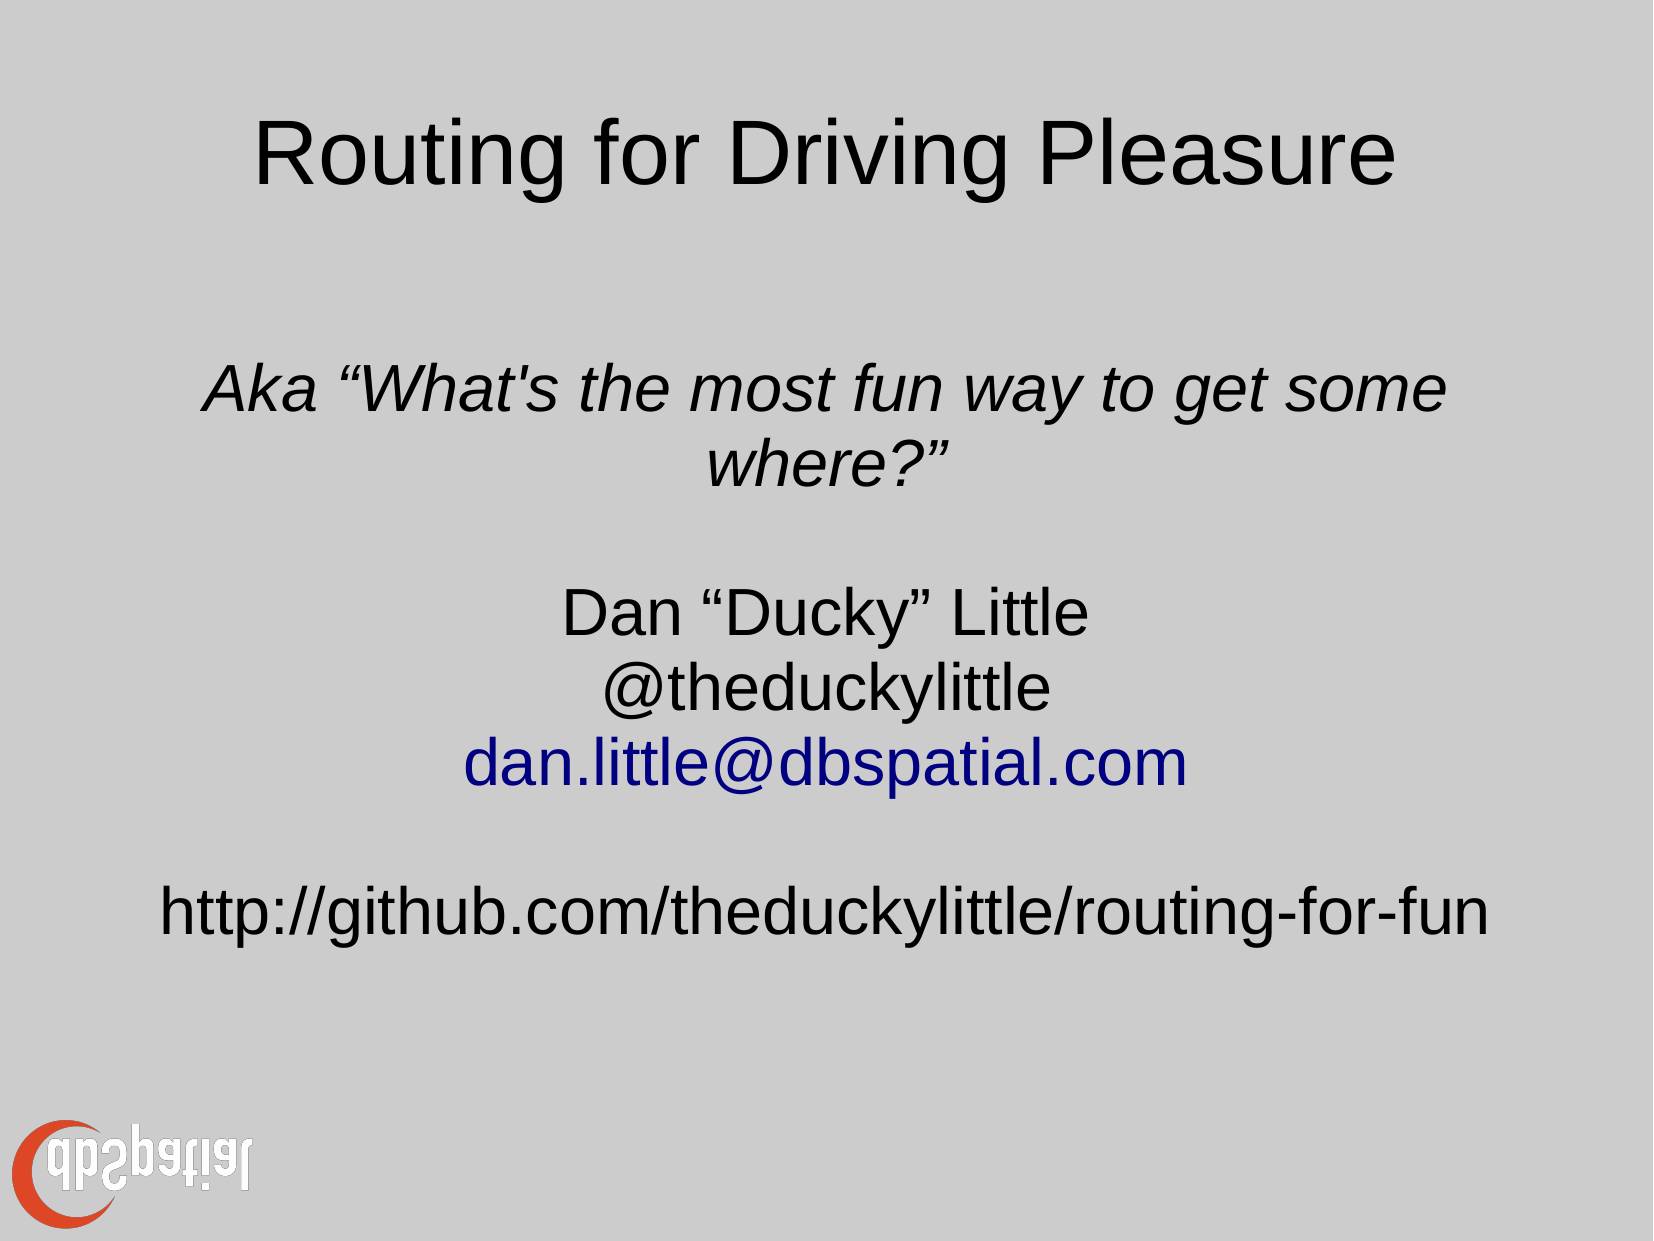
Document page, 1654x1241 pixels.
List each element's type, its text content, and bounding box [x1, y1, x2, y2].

subtitle Aka “What's the most fun way to get some where?” Dan “Ducky” Little @theduckylittle dan.little@dbspatial.com http://github.com/theduckylittle/routing-for-fun [82, 290, 1571, 1010]
title Routing for Driving Pleasure [82, 49, 1571, 257]
picture [9, 1118, 255, 1231]
